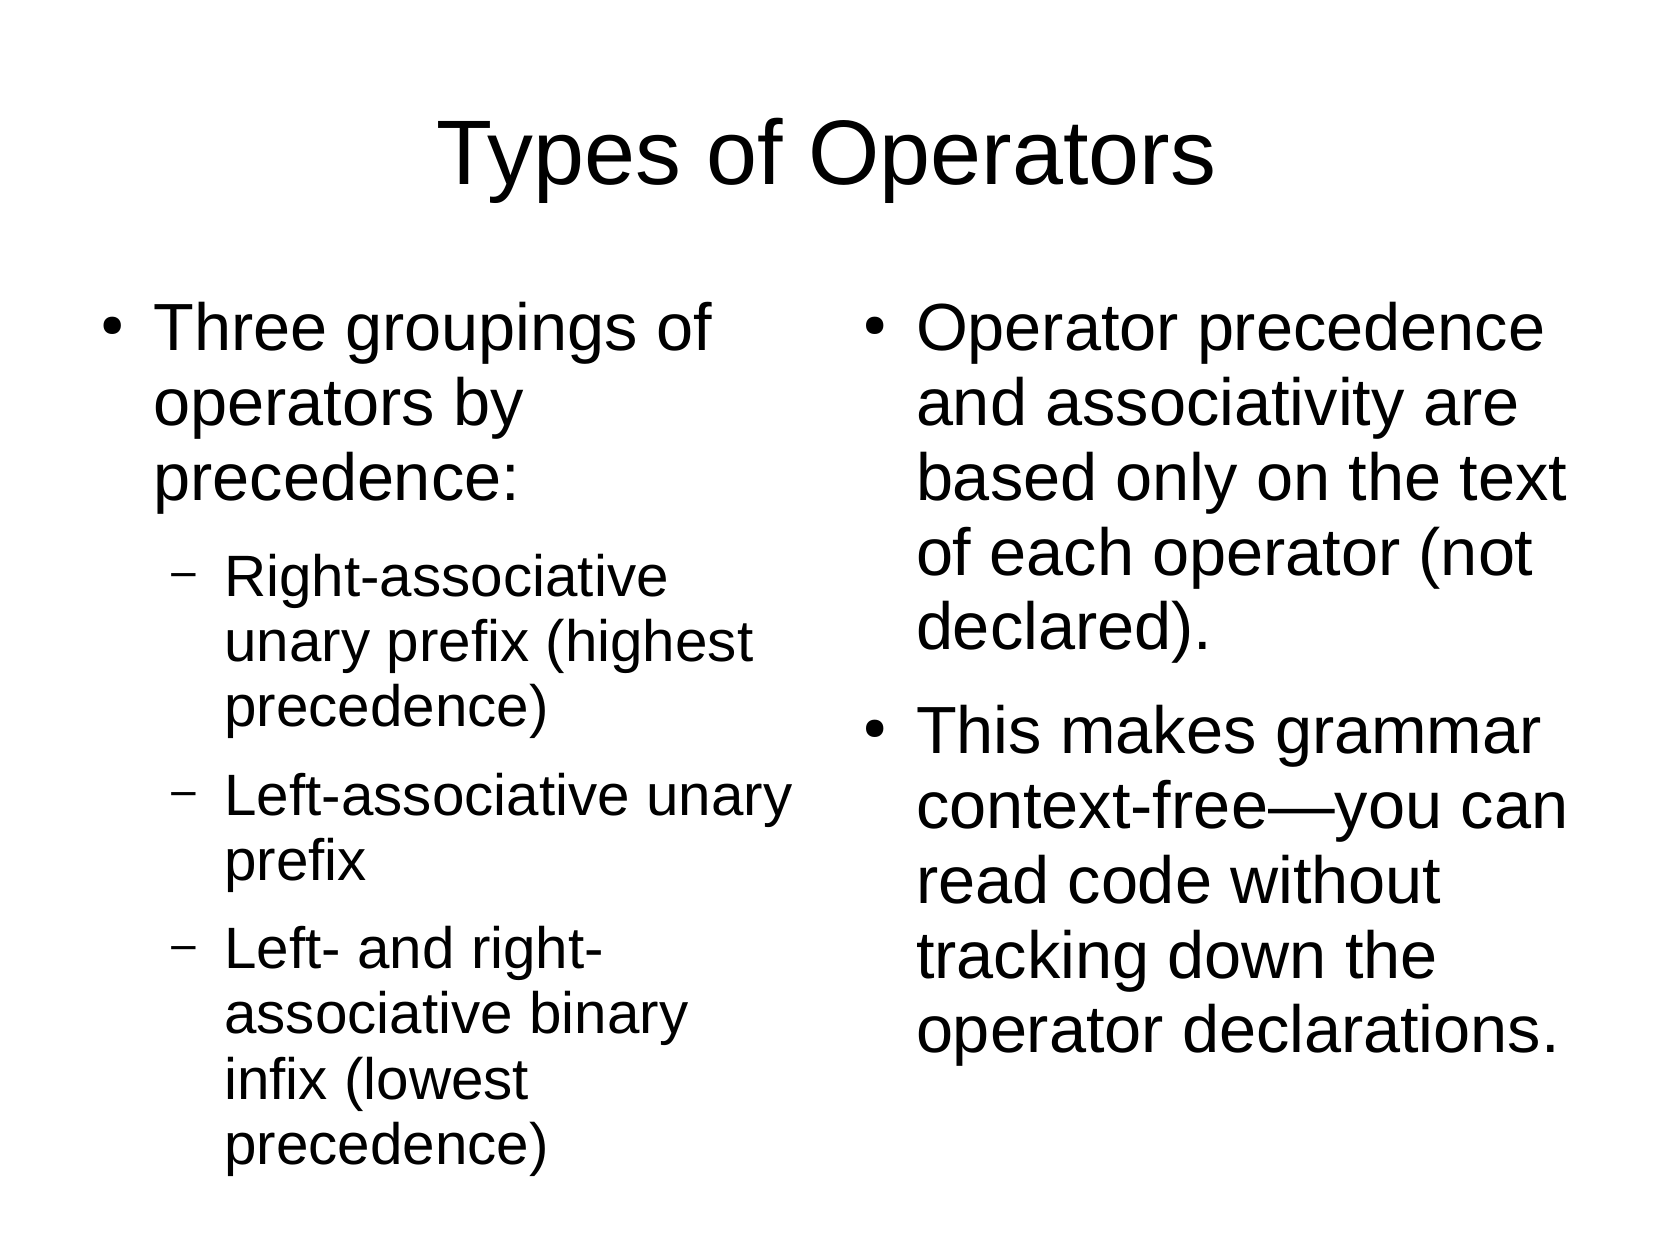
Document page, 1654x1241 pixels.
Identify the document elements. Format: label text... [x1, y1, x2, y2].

title Types of Operators [82, 49, 1571, 257]
list Operator precedence and associativity are based only on the text of each operator (not declared). This makes grammar context-free—you can read code without tracking down the operator declarations. [845, 290, 1572, 1109]
list Three groupings of operators by precedence: Right-associative unary prefix (highest precedence) Left-associative unary prefix Left- and right-associative binary infix (lowest precedence) [82, 290, 809, 1175]
